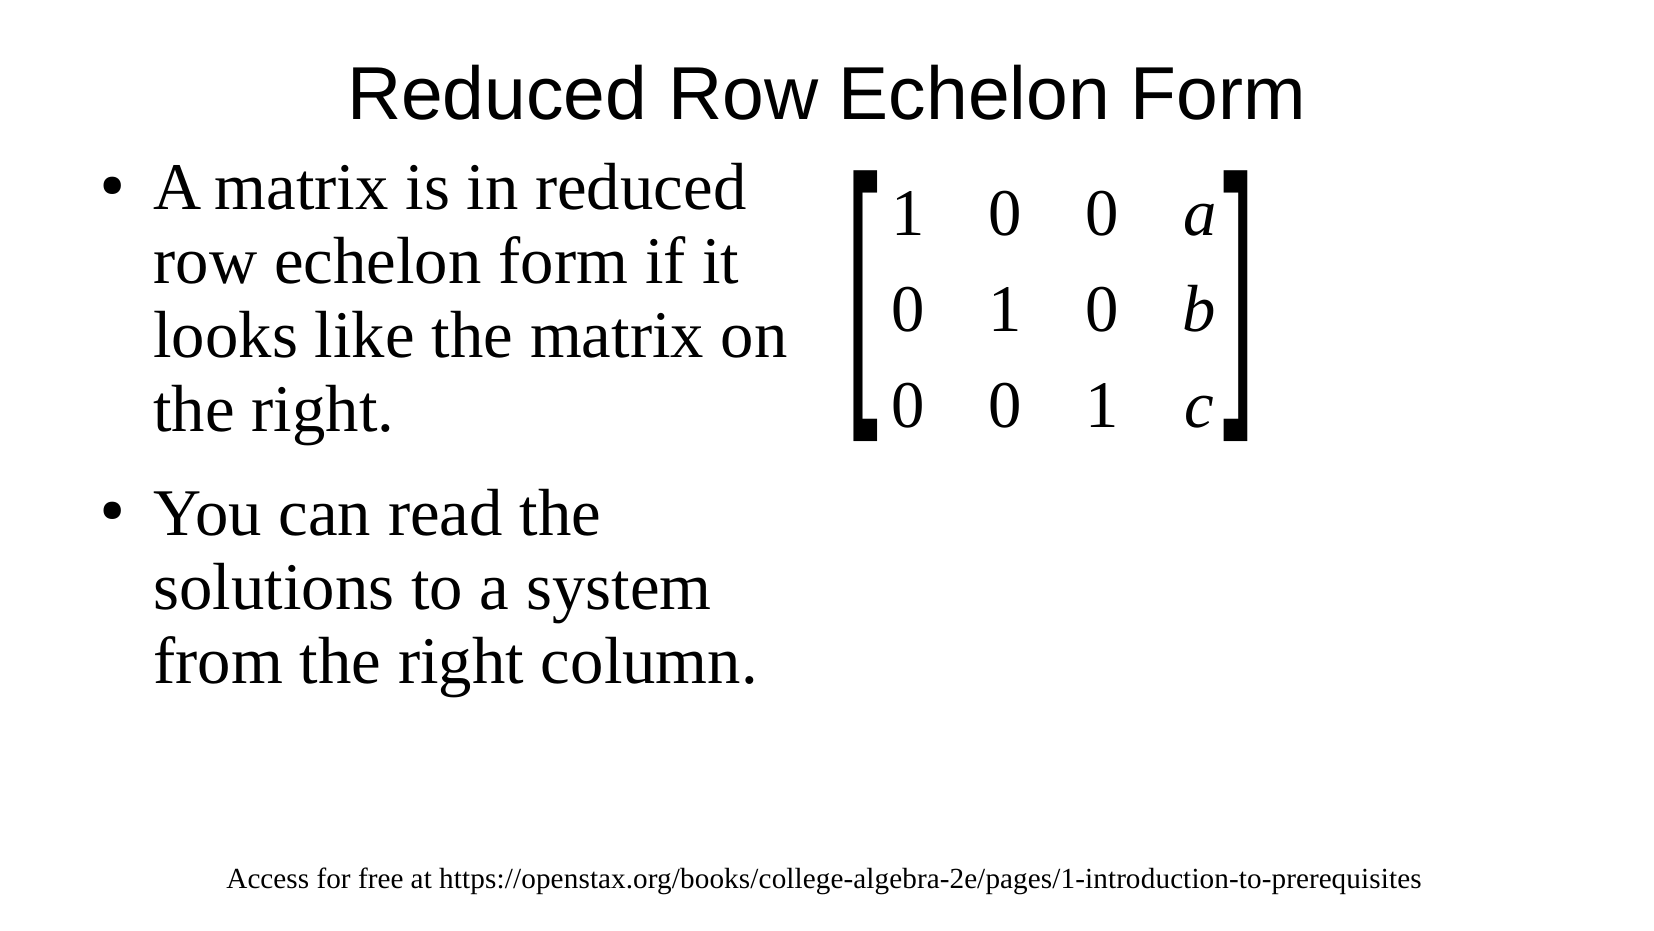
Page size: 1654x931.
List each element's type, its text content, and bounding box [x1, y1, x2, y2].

list A matrix is in reduced row echelon form if it looks like the matrix on the right. You can read the solutions to a system from the right column. [82, 150, 809, 826]
chart [845, 150, 1263, 461]
title Reduced Row Echelon Form [82, 37, 1571, 151]
